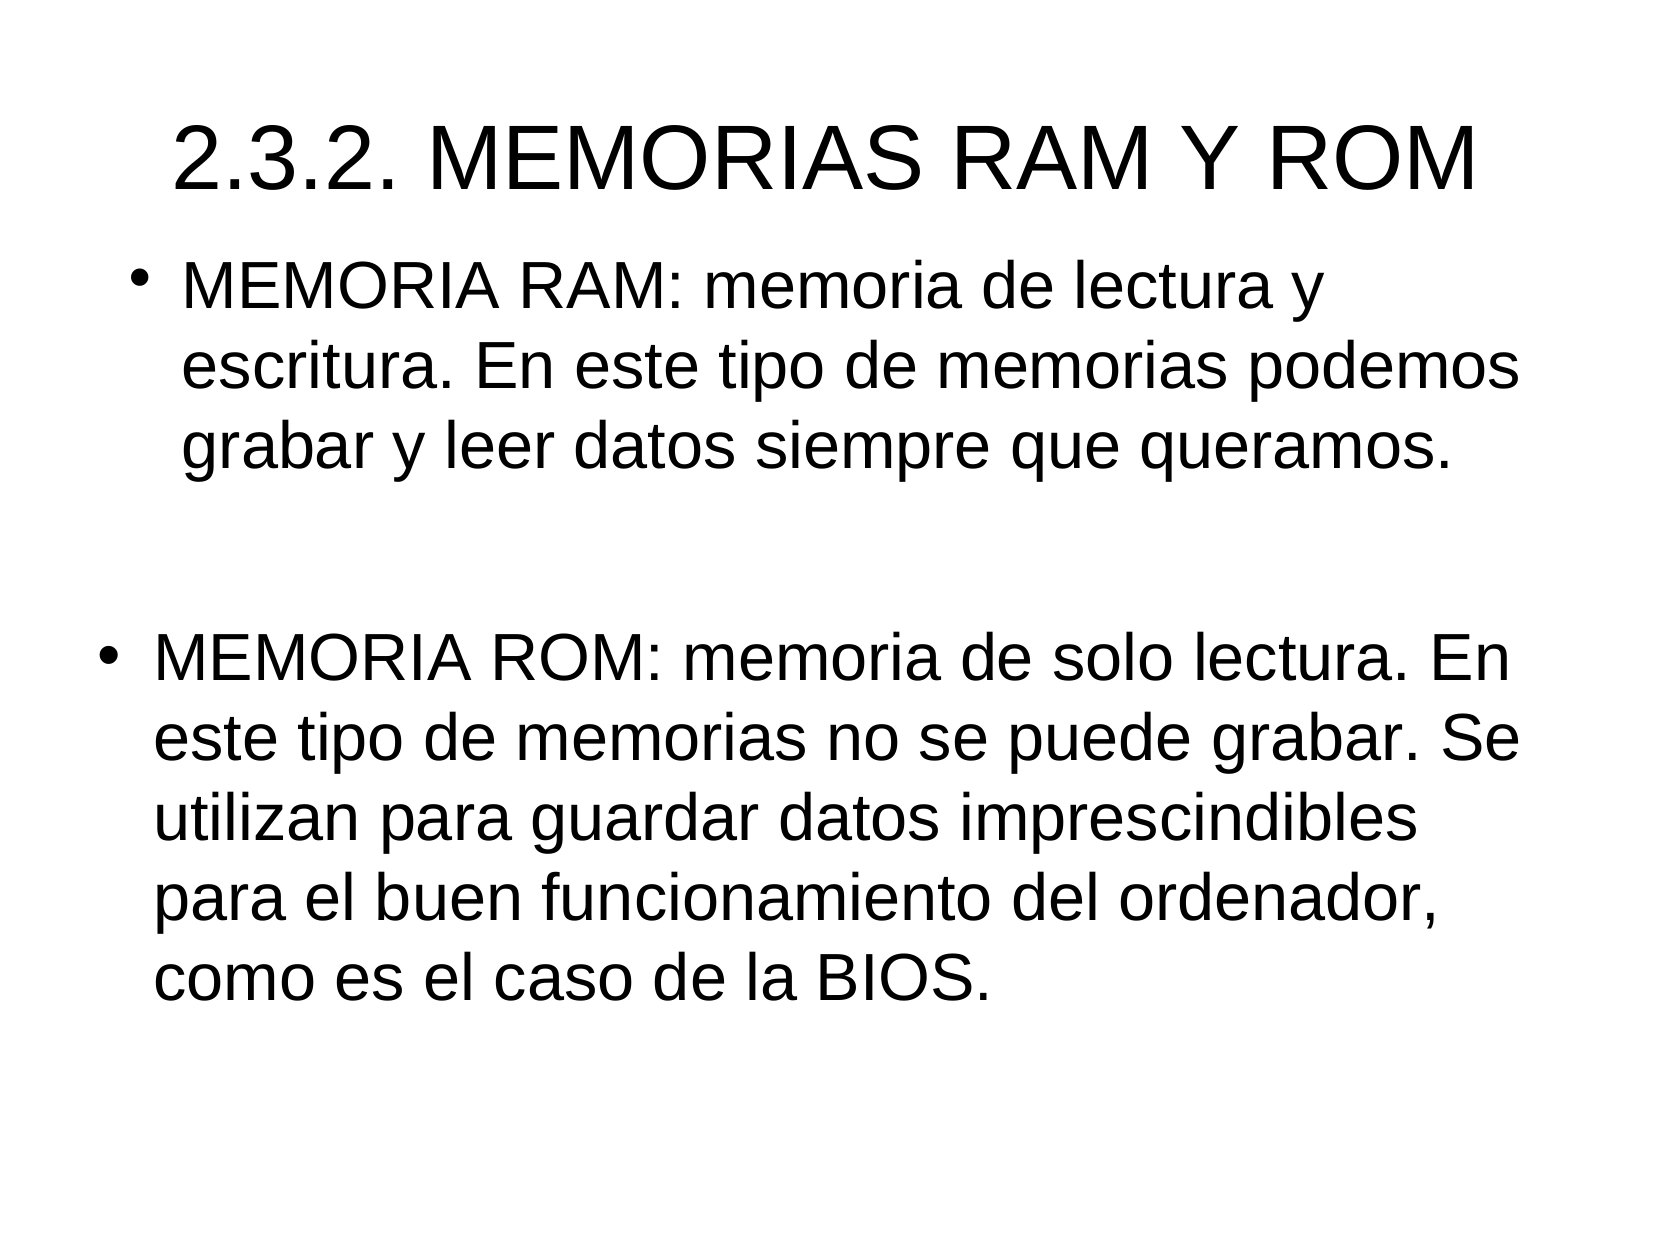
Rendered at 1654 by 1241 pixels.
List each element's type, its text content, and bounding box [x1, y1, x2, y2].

title 2.3.2. MEMORIAS RAM Y ROM [82, 49, 1571, 257]
text_box MEMORIA ROM: memoria de solo lectura. En este tipo de memorias no se puede grabar. Se utilizan para guardar datos imprescindibles para el buen funcionamiento del ordenador, como es el caso de la BIOS. [82, 606, 1571, 993]
list MEMORIA RAM: memoria de lectura y escritura. En este tipo de memorias podemos grabar y leer datos siempre que queramos. [96, 234, 1585, 621]
